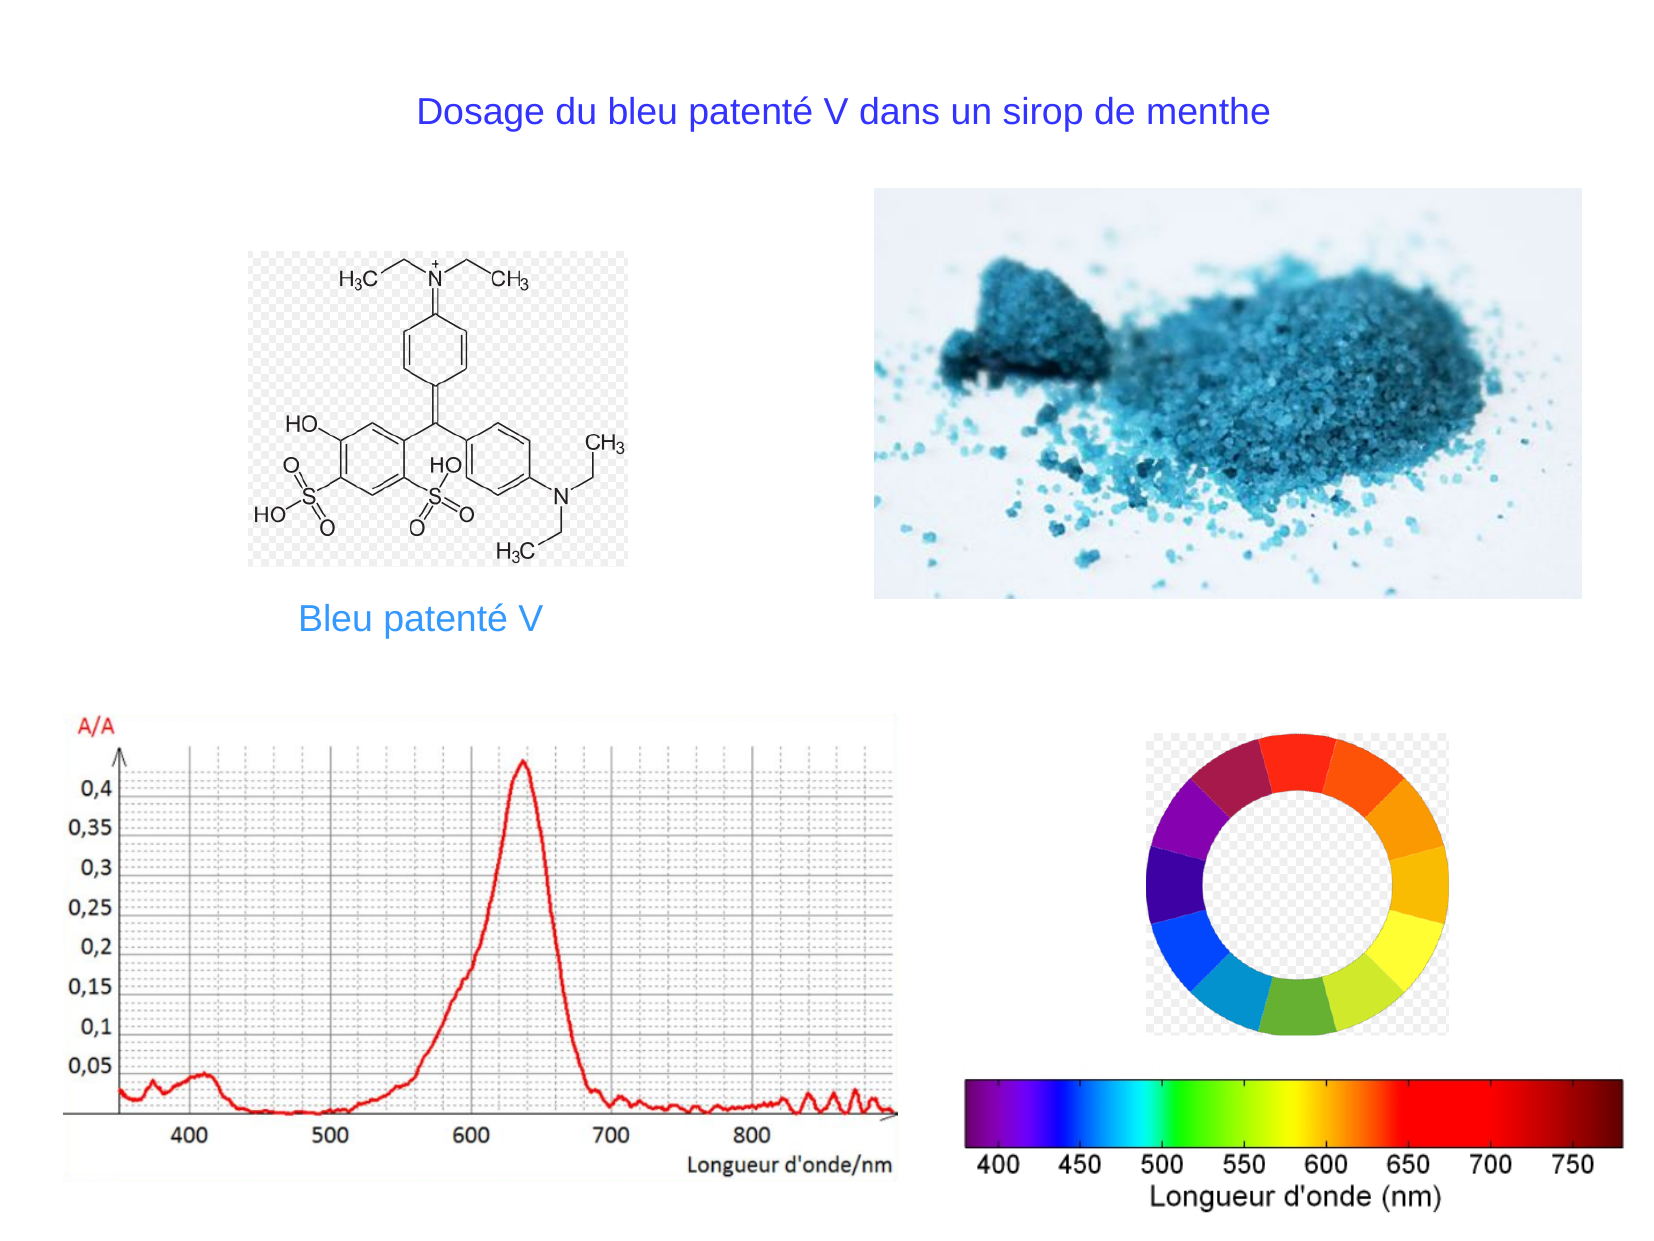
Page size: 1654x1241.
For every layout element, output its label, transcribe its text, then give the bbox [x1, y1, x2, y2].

picture [1145, 732, 1449, 1036]
text_box Bleu patenté V [283, 590, 579, 648]
text_box Dosage du bleu patenté V dans un sirop de menthe [401, 82, 1300, 140]
picture [248, 251, 628, 567]
picture [63, 713, 898, 1182]
picture [874, 188, 1582, 599]
picture [951, 1062, 1636, 1219]
